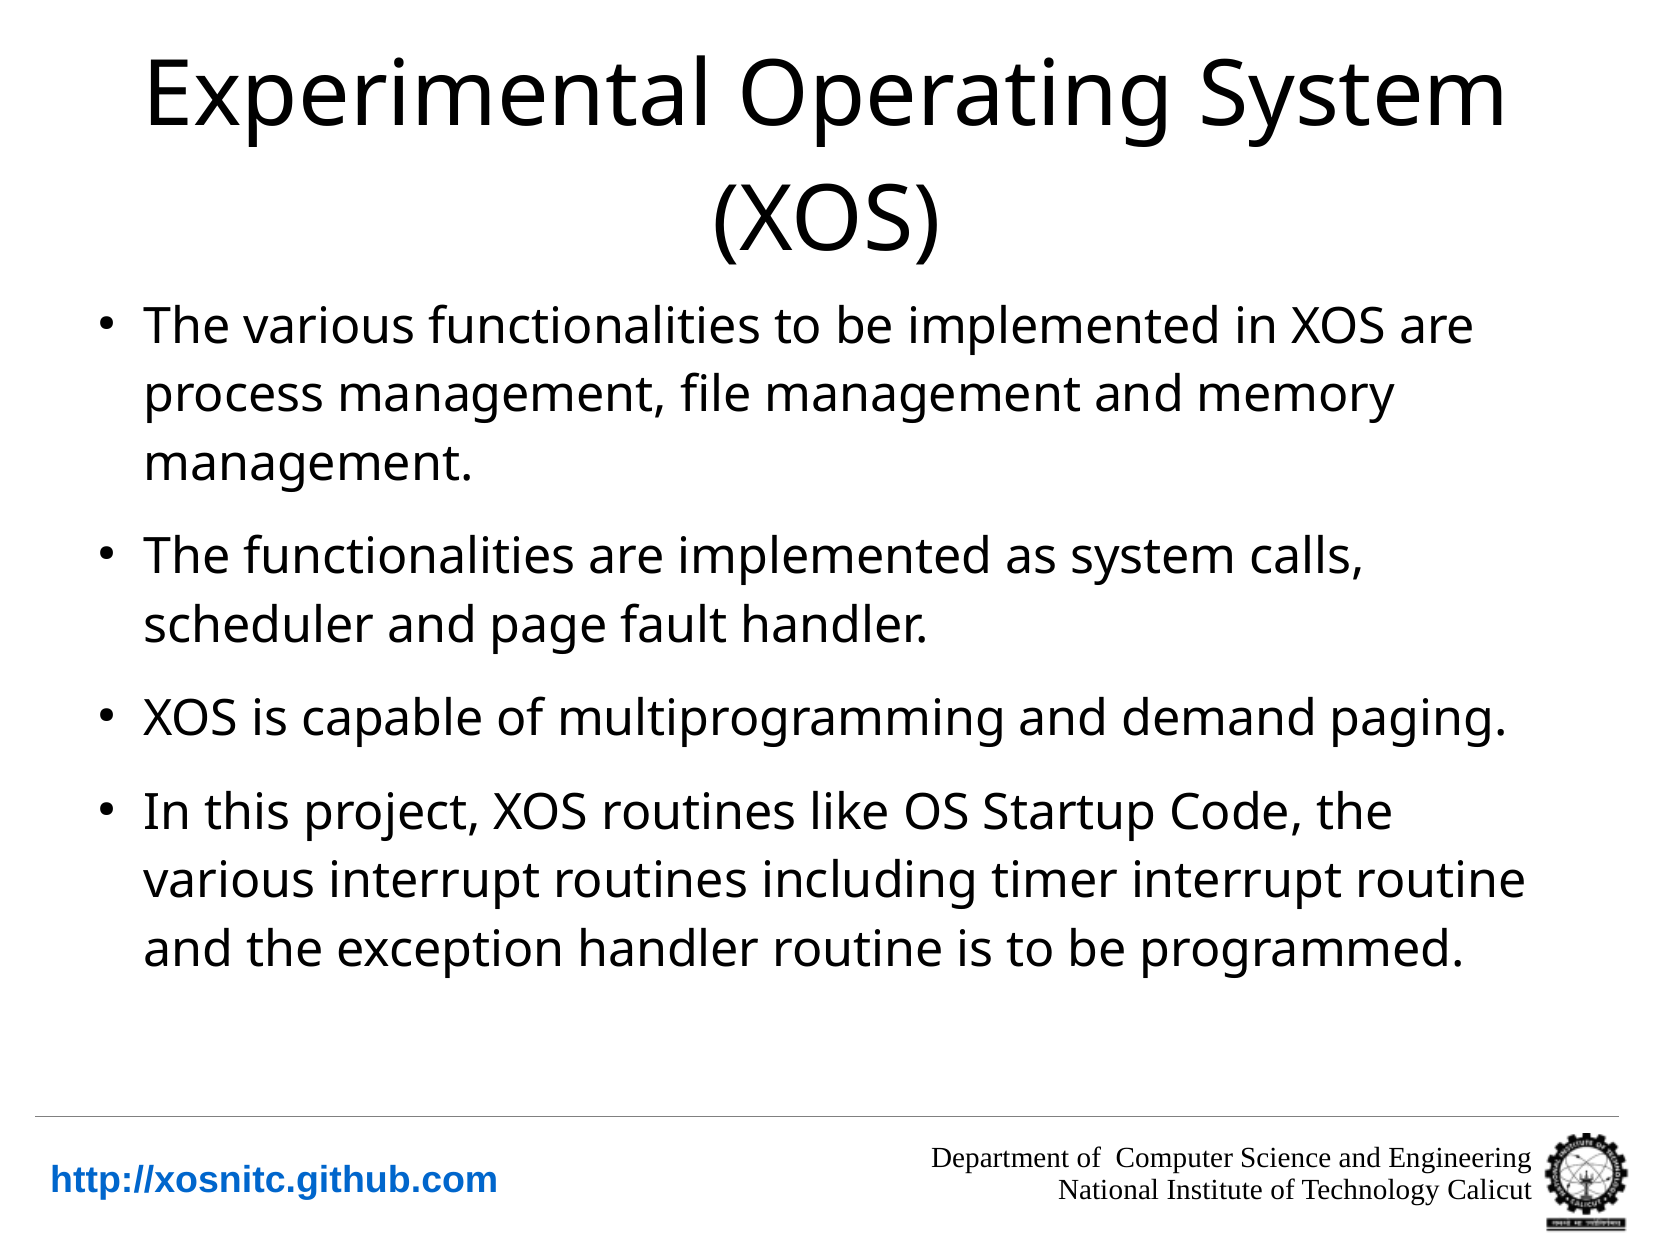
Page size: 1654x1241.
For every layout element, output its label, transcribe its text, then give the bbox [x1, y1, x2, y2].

title Experimental Operating System (XOS) [82, 49, 1571, 257]
picture [1542, 1133, 1630, 1234]
list The various functionalities to be implemented in XOS are process management, file management and memory management. The functionalities are implemented as system calls, scheduler and page fault handler. XOS is capable of multiprogramming and demand paging. In this project, XOS routines like OS Startup Code, the various interrupt routines including timer interrupt routine and the exception handler routine is to be programmed. [82, 290, 1538, 1010]
